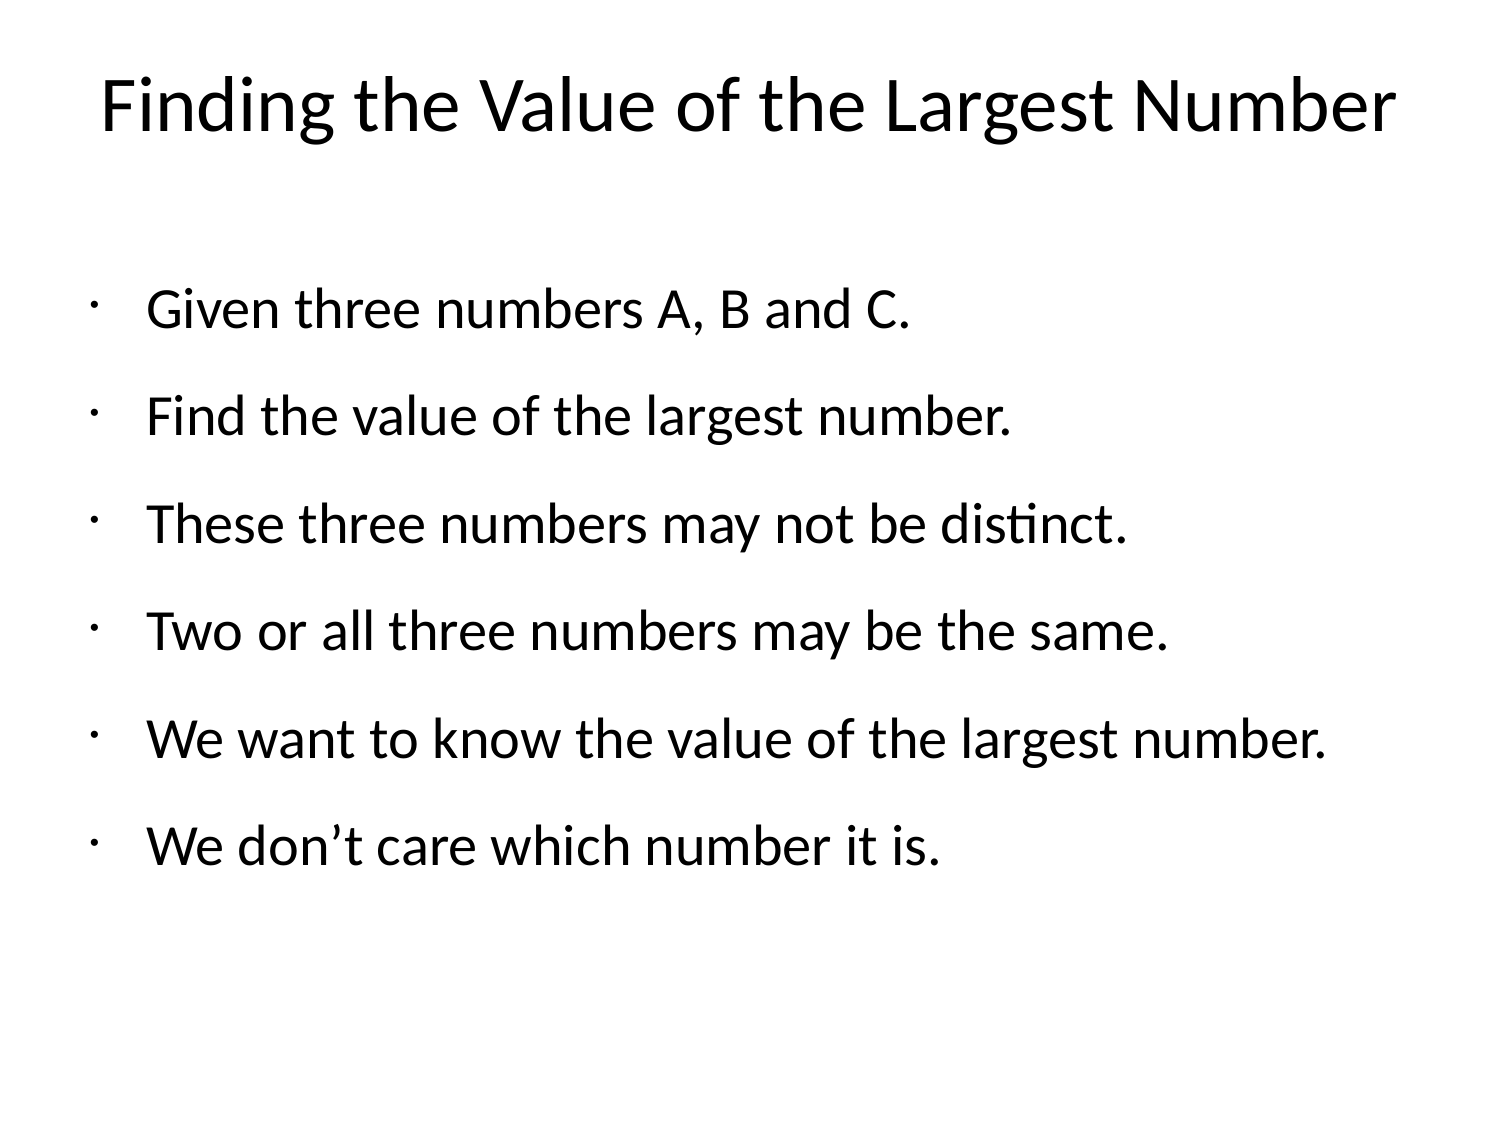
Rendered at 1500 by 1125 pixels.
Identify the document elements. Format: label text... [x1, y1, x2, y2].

list Given three numbers A, B and C. Find the value of the largest number. These three numbers may not be distinct. Two or all three numbers may be the same. We want to know the value of the largest number. We don’t care which number it is. [75, 262, 1450, 1005]
title Finding the Value of the Largest Number [75, 45, 1425, 233]
